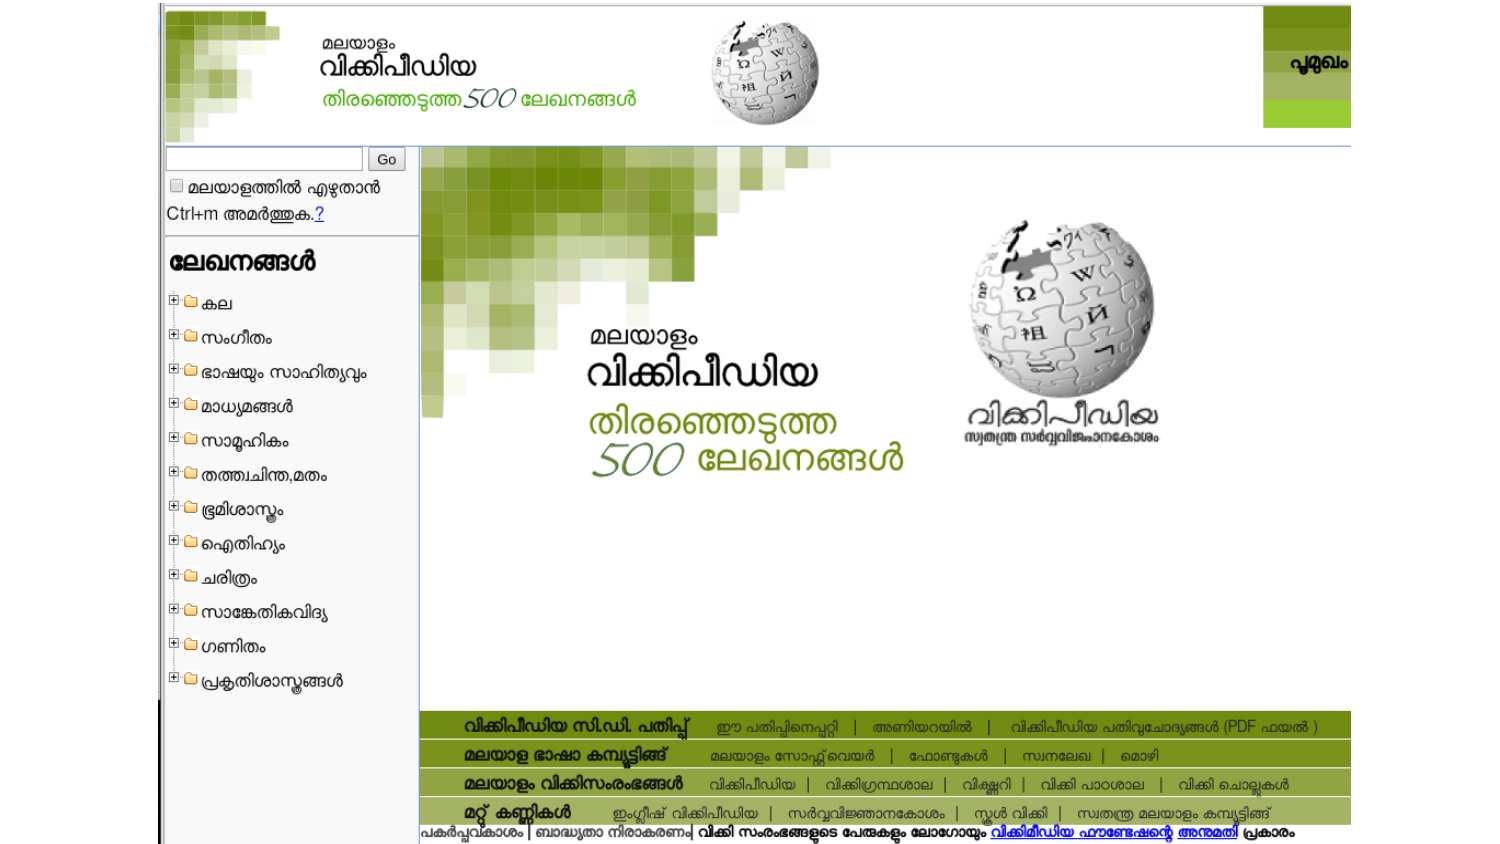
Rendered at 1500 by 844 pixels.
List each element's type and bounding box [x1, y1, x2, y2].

picture [158, 3, 1351, 844]
